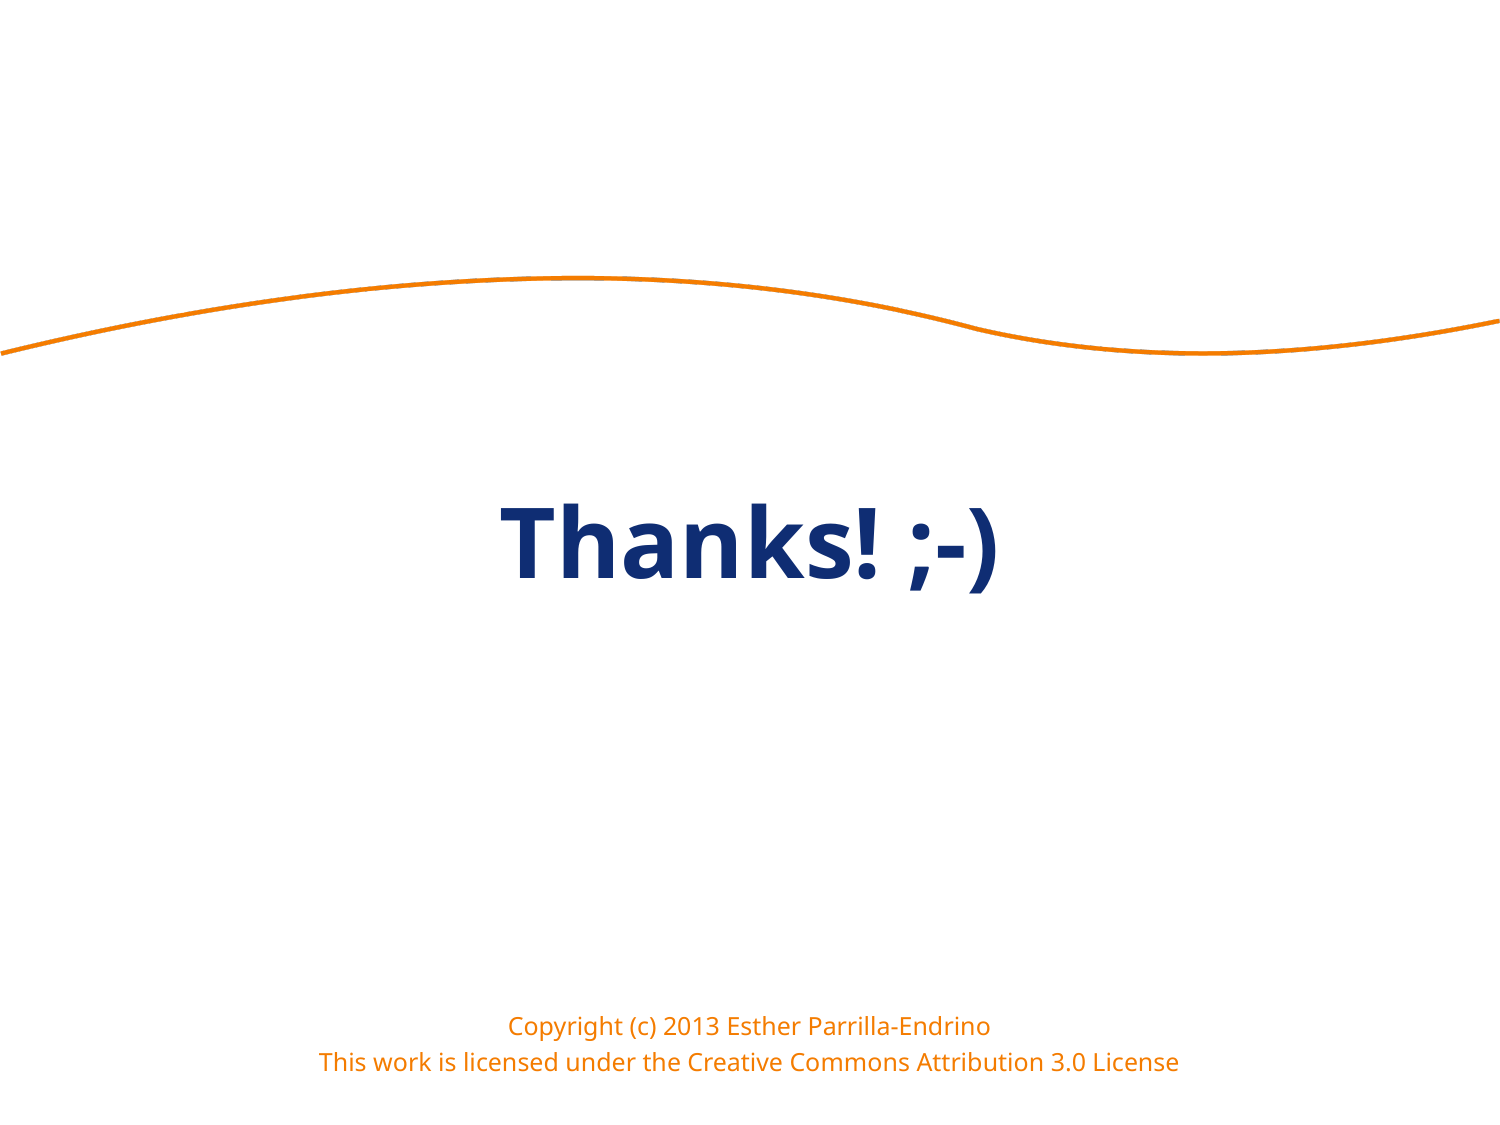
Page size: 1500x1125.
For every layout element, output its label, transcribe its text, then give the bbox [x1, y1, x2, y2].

picture [0, 275, 1500, 356]
list Thanks! ;-) [320, 481, 1180, 644]
list Copyright (c) 2013 Esther Parrilla-Endrino This work is licensed under the Creative Commons Attribution 3.0 License [90, 1010, 1411, 1096]
